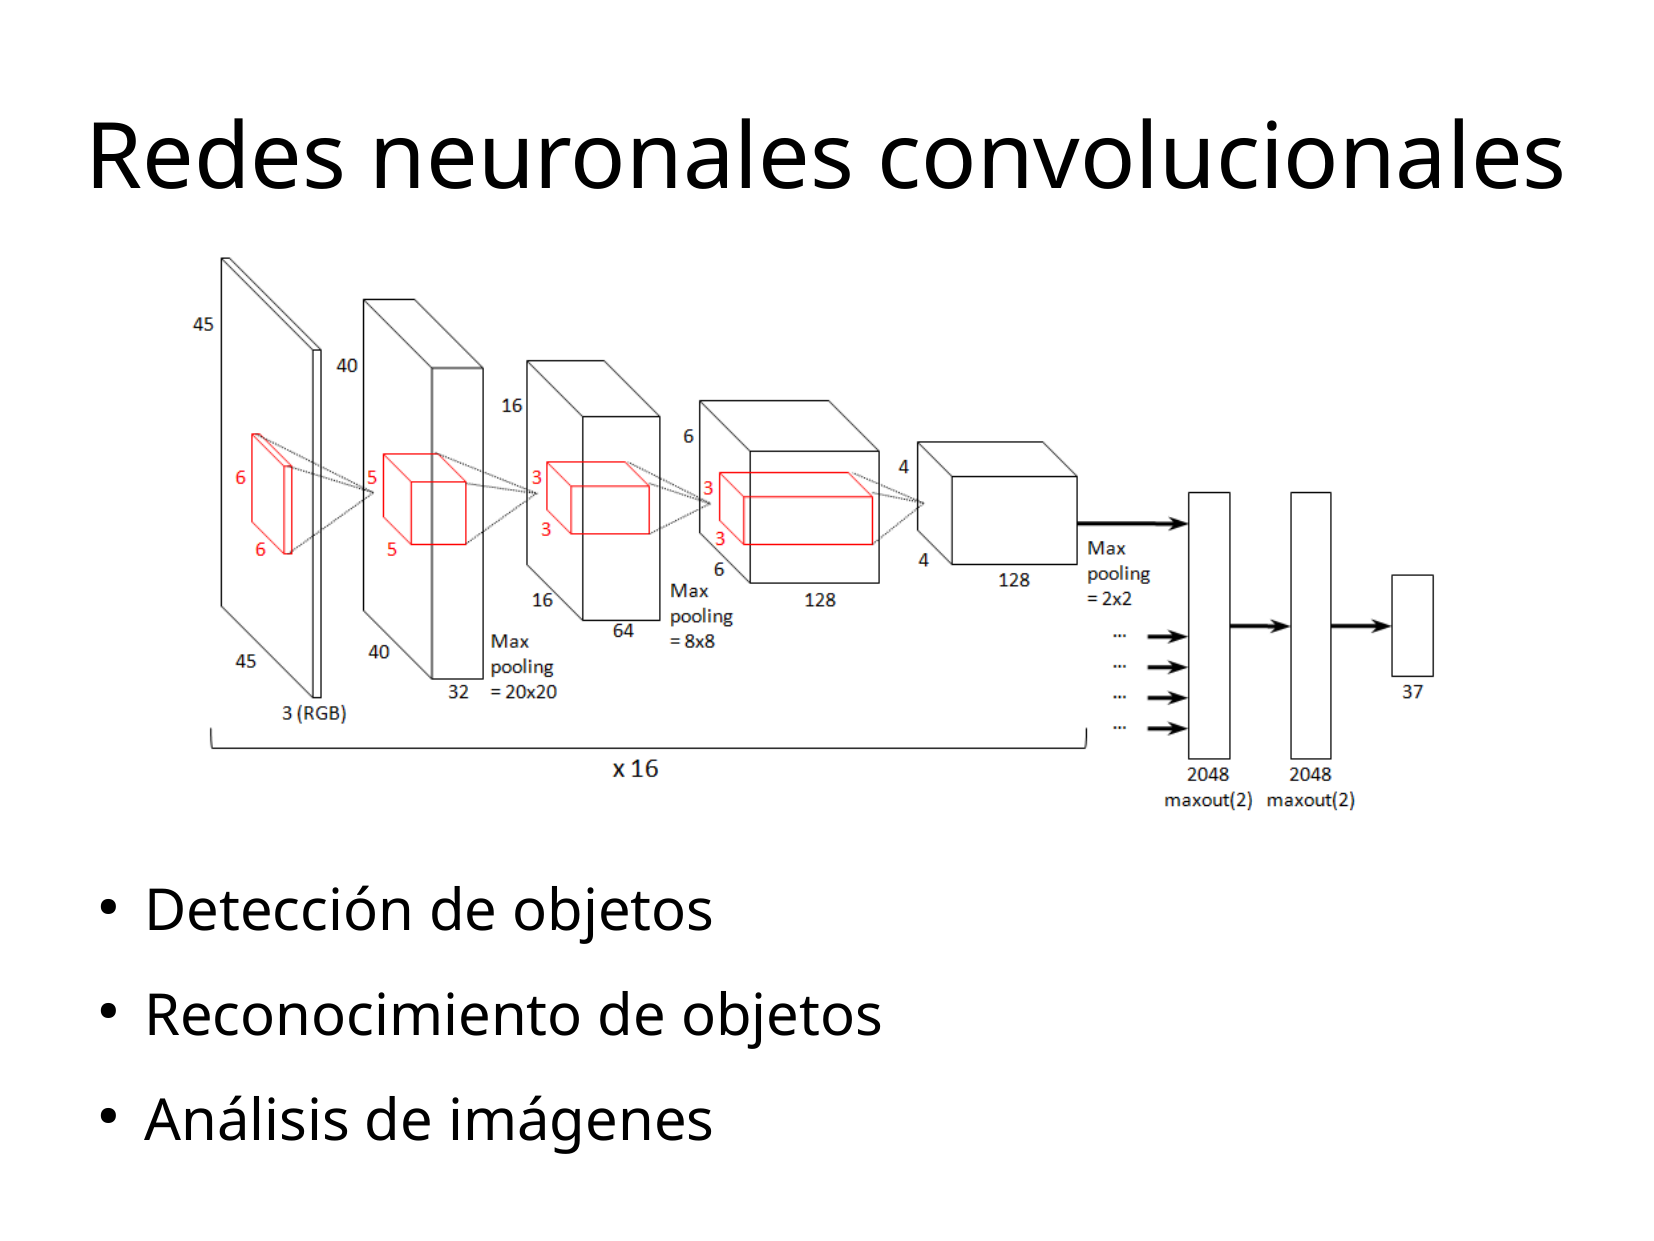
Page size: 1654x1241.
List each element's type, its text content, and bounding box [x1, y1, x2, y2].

list Detección de objetos Reconocimiento de objetos Análisis de imágenes [82, 868, 1536, 1158]
picture [177, 247, 1450, 825]
title Redes neuronales convolucionales [82, 49, 1571, 257]
